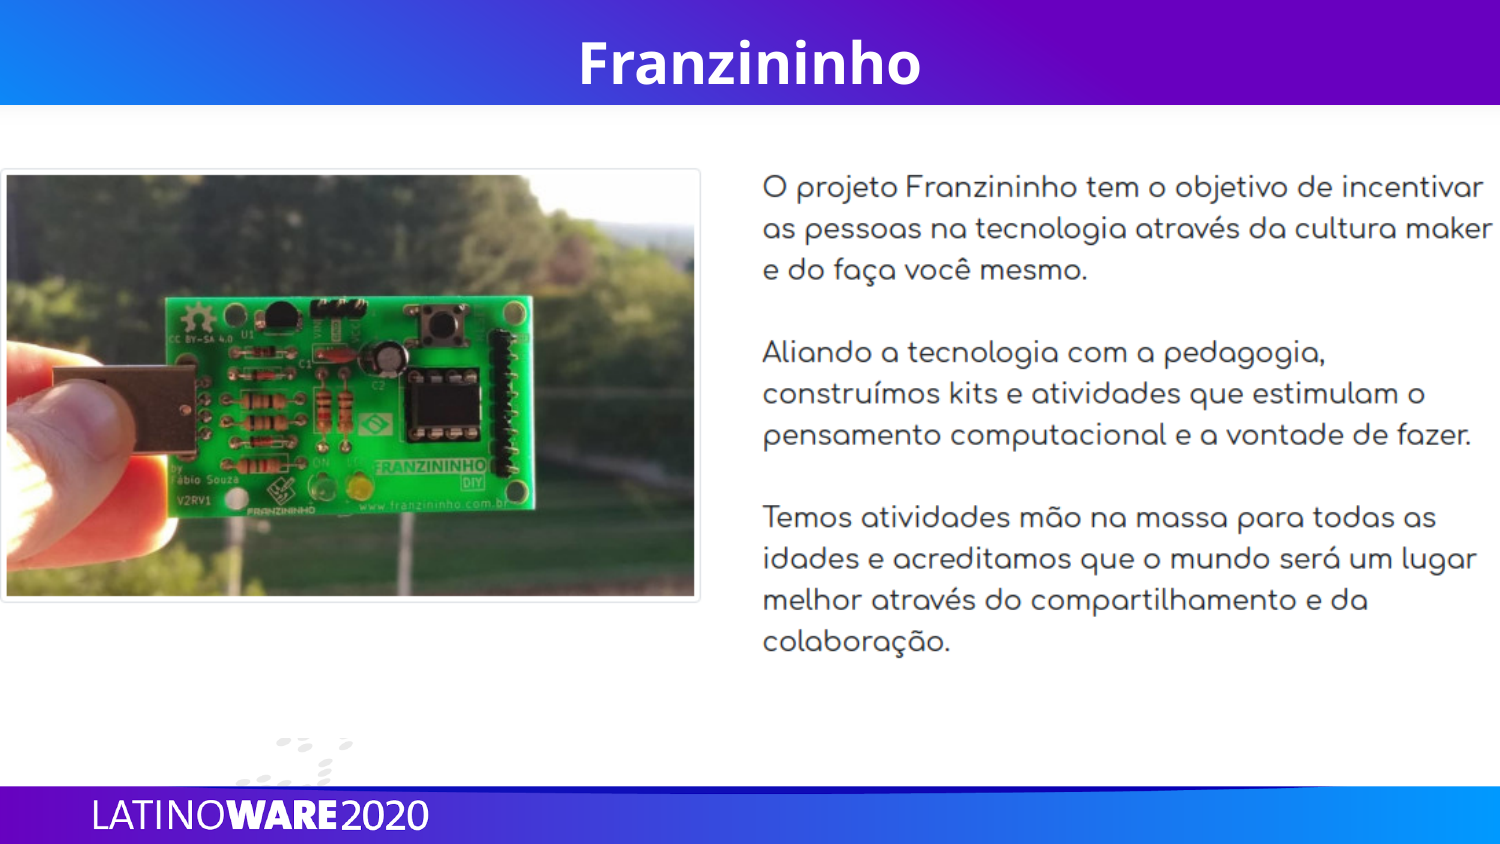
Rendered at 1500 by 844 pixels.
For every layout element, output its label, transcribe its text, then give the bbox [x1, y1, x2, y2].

title Franzininho [51, 11, 1449, 105]
picture [0, 0, 1500, 844]
